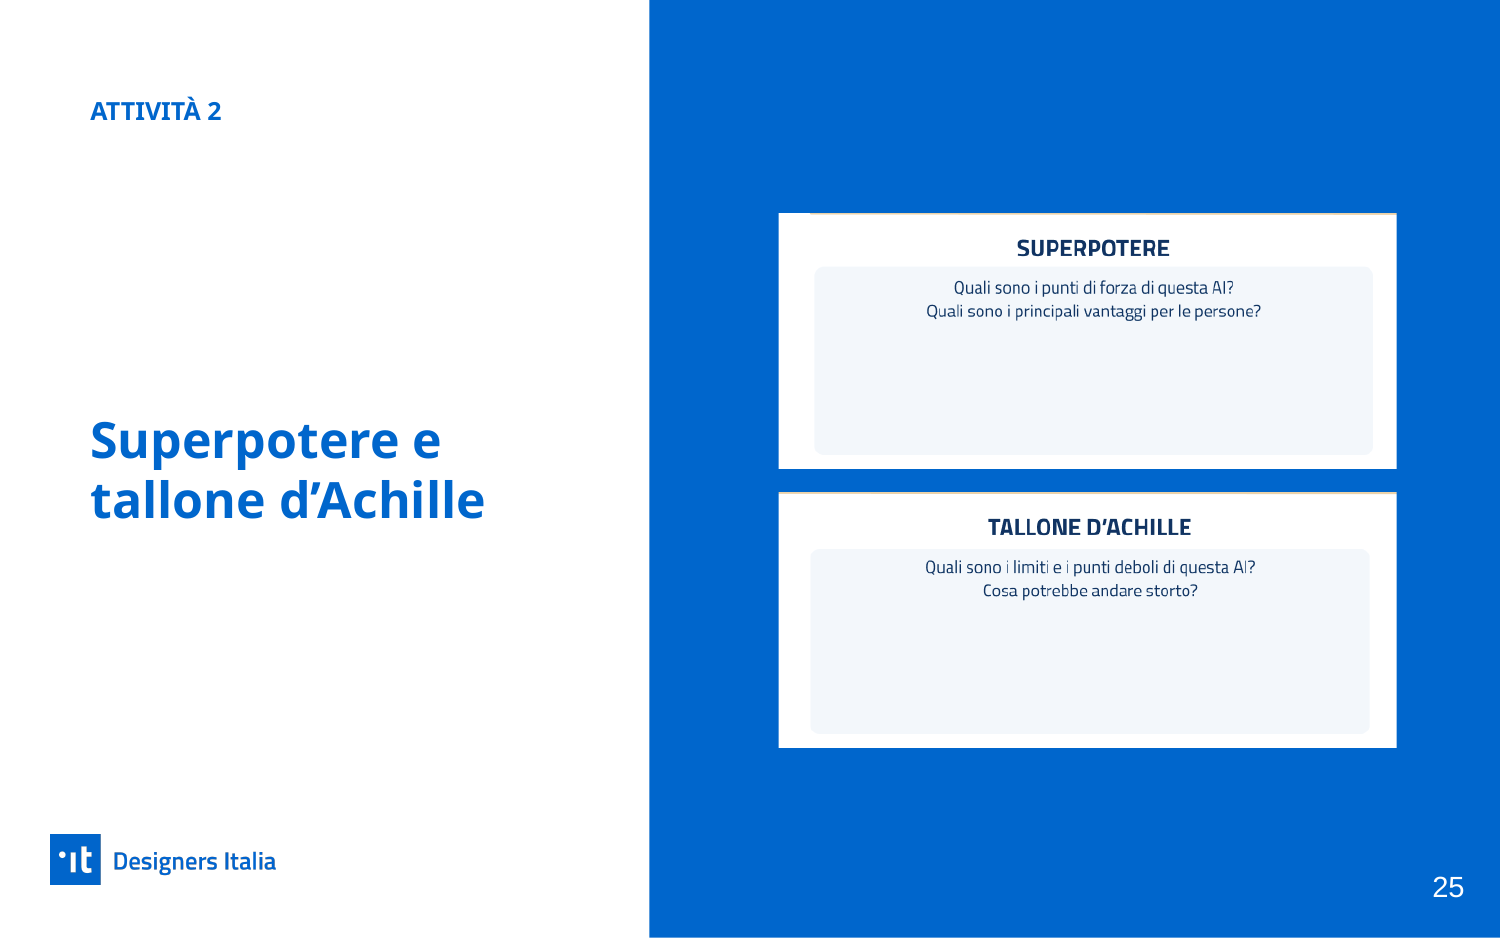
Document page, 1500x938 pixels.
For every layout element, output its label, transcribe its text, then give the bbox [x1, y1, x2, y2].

slide_number <numero> [1389, 850, 1480, 922]
picture [778, 213, 1397, 469]
text_box Superpotere e tallone d’Achille [75, 426, 563, 512]
picture [50, 834, 289, 885]
text_box ATTIVITÀ 2 [75, 87, 779, 134]
picture [778, 492, 1397, 748]
text_box [649, 0, 1500, 938]
